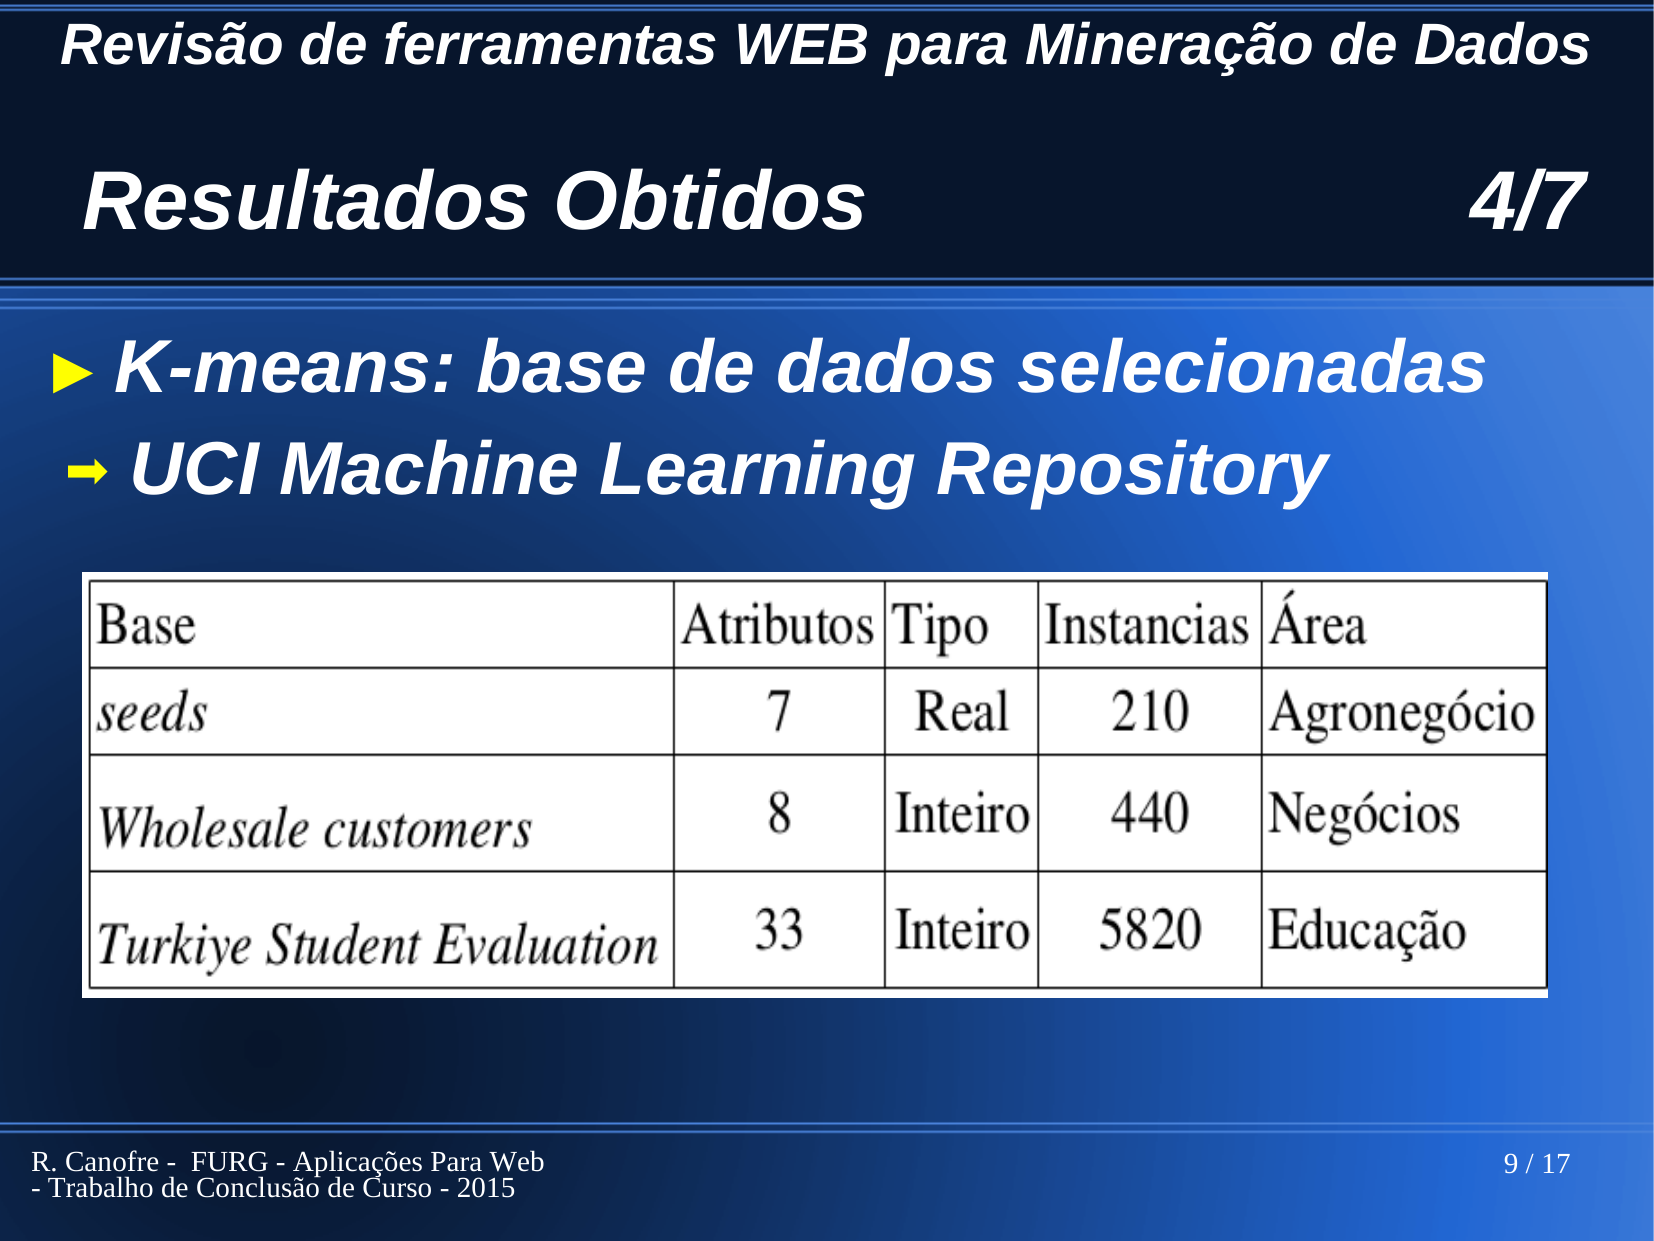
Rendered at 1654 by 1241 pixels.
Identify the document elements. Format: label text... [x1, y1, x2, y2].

text_box K-means: base de dados selecionadas UCI Machine Learning Repository [35, 324, 1630, 511]
title Resultados Obtidos 4/7 [82, 129, 1607, 272]
picture [0, 0, 1654, 5]
picture [0, 83, 1654, 1241]
title Revisão de ferramentas WEB para Mineração de Dados [0, 5, 1654, 83]
